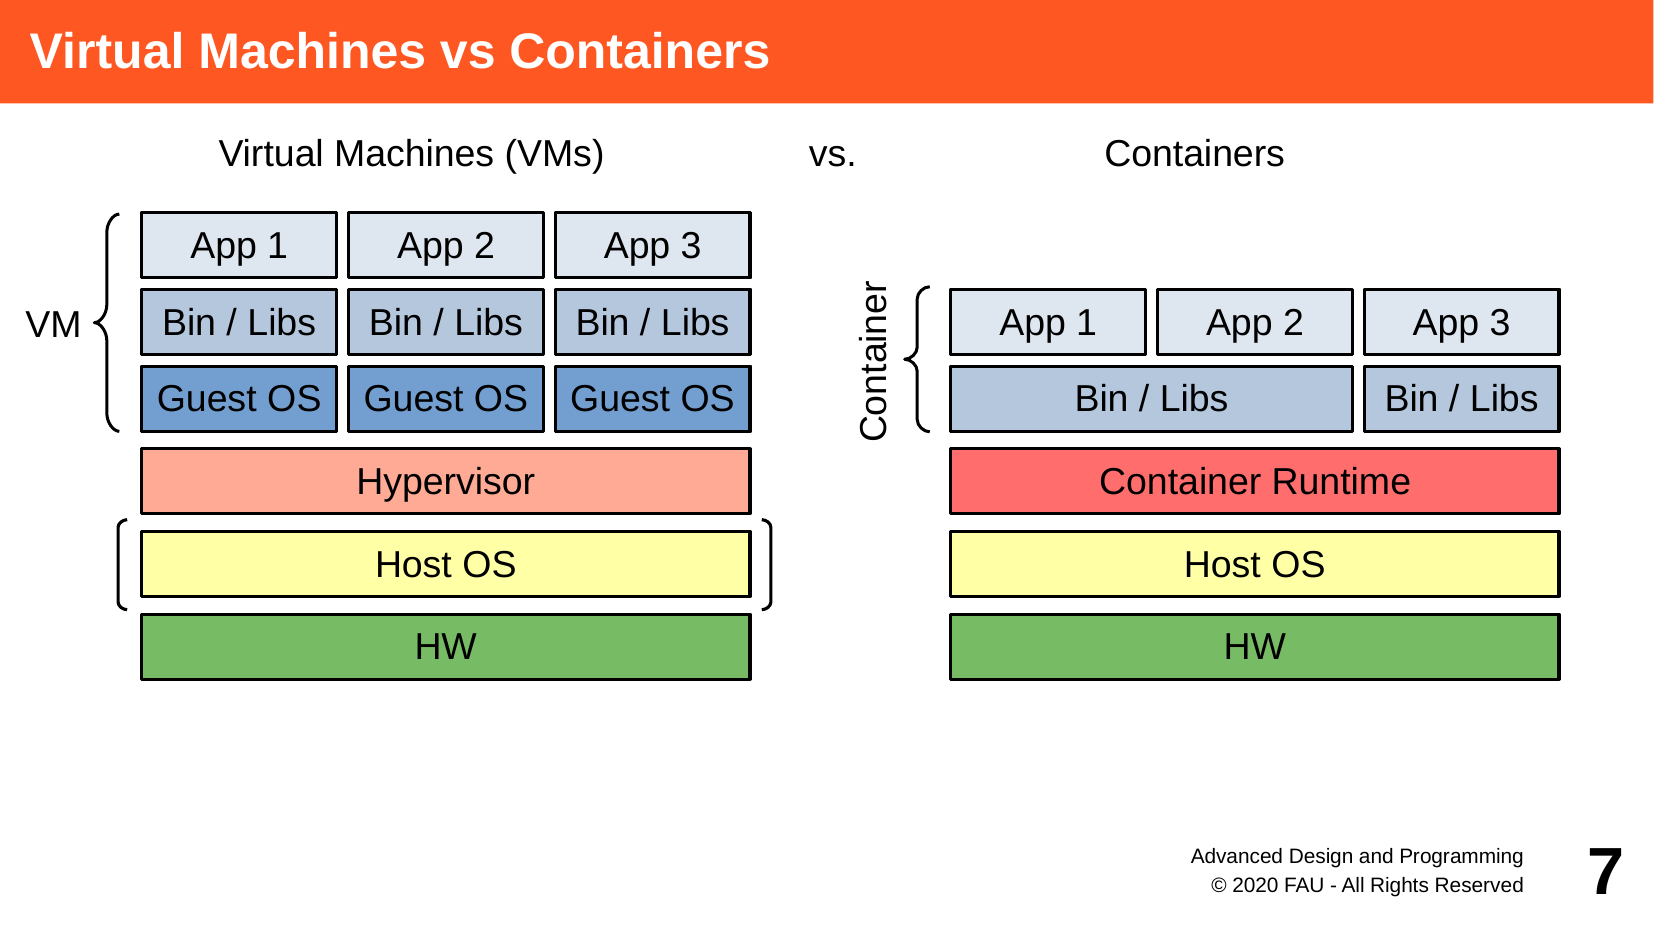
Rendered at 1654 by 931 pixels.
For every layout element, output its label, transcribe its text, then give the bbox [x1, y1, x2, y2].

list Virtual Machines (VMs) vs. Containers [29, 132, 1625, 189]
text_box Bin / Libs [950, 366, 1353, 432]
text_box Guest OS [348, 366, 544, 432]
text_box App 1 [950, 289, 1146, 355]
text_box Guest OS [555, 366, 751, 432]
title Virtual Machines vs Containers [0, 0, 1654, 104]
text_box Guest OS [141, 366, 337, 432]
text_box HW [141, 614, 751, 680]
text_box Bin / Libs [555, 289, 751, 355]
text_box VM [0, 257, 108, 393]
text_box App 2 [1157, 289, 1353, 355]
text_box Hypervisor [141, 448, 751, 514]
text_box Host OS [950, 531, 1560, 597]
text_box Container [839, 243, 907, 481]
text_box Bin / Libs [141, 289, 337, 355]
text_box App 1 [141, 212, 337, 278]
text_box Bin / Libs [1364, 366, 1560, 432]
text_box App 3 [555, 212, 751, 278]
text_box Container Runtime [950, 448, 1560, 514]
text_box Host OS [141, 531, 751, 597]
text_box App 3 [1364, 289, 1560, 355]
text_box HW [950, 614, 1560, 680]
text_box App 2 [348, 212, 544, 278]
text_box Bin / Libs [348, 289, 544, 355]
